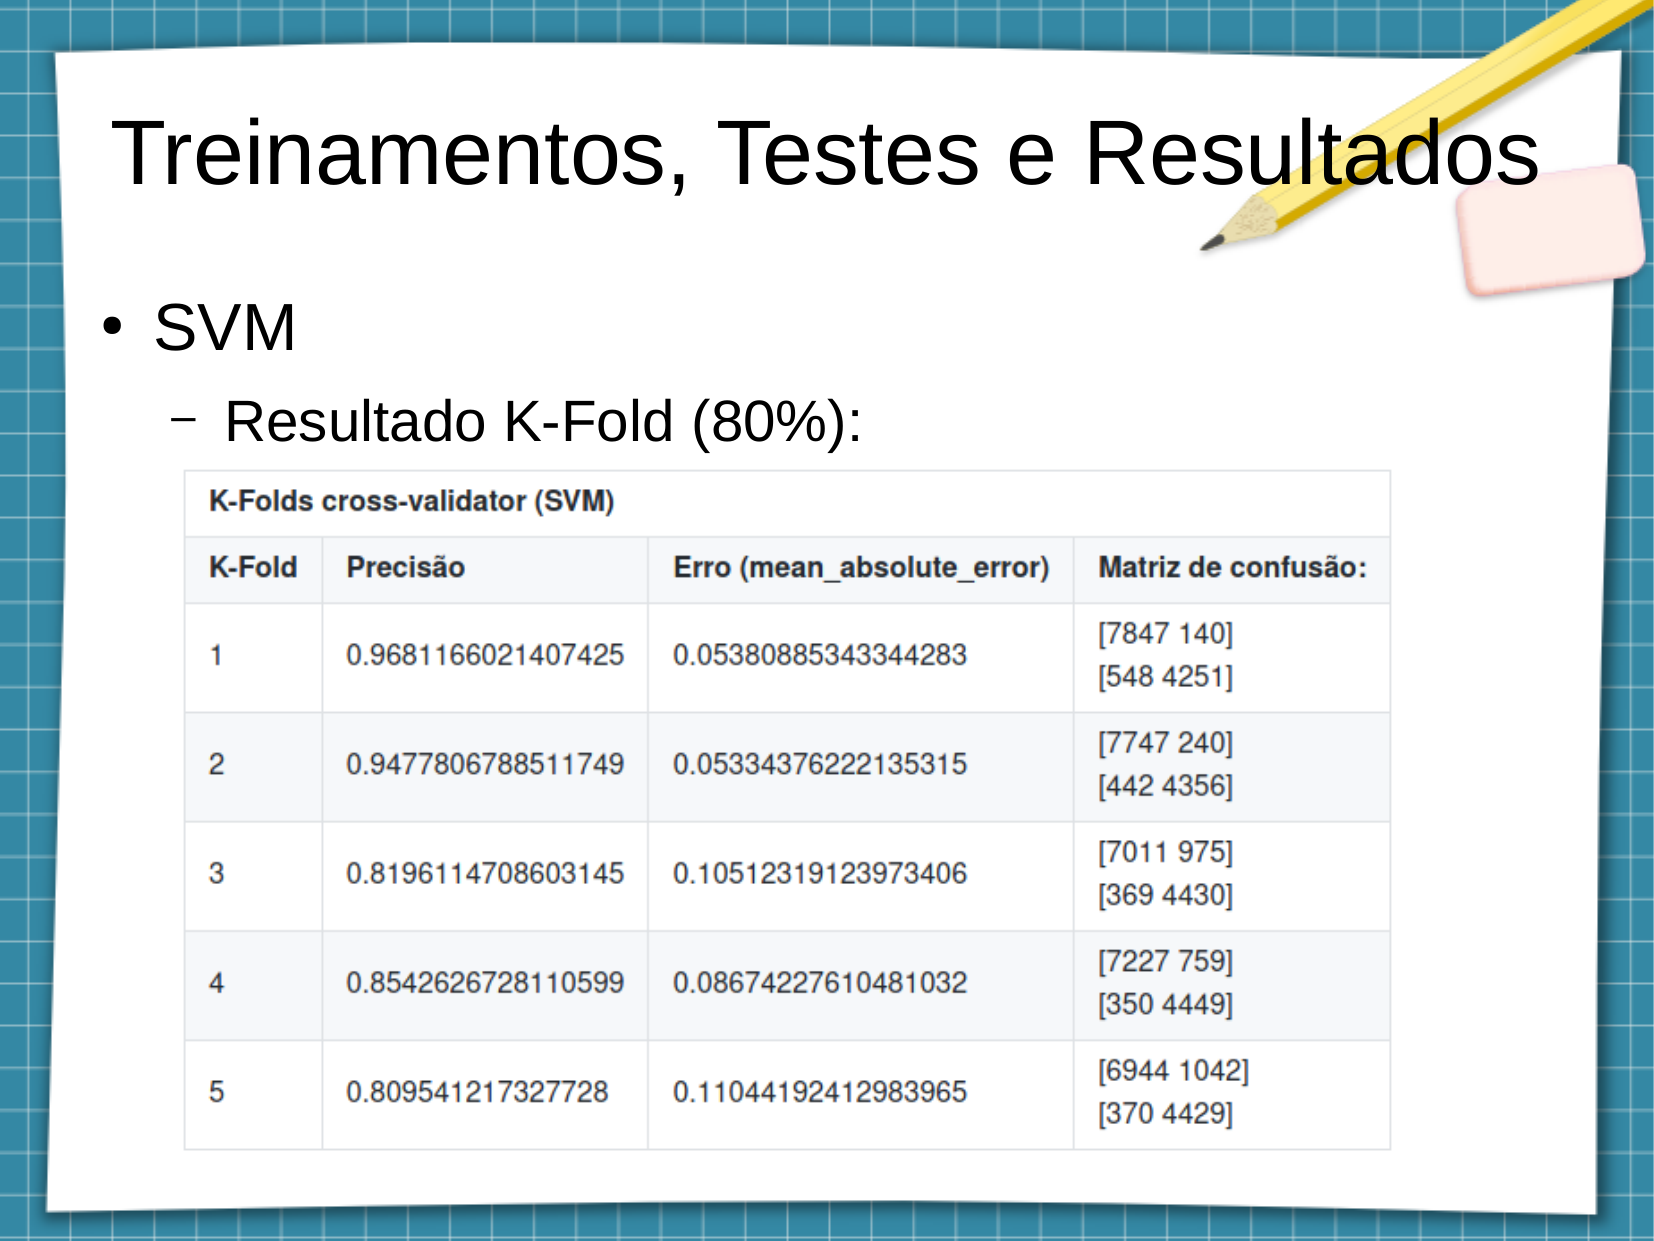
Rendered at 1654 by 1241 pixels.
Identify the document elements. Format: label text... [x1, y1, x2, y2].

picture [0, 0, 1654, 1241]
list SVM Resultado K-Fold (80%): [82, 290, 1571, 1010]
title Treinamentos, Testes e Resultados [82, 49, 1571, 257]
